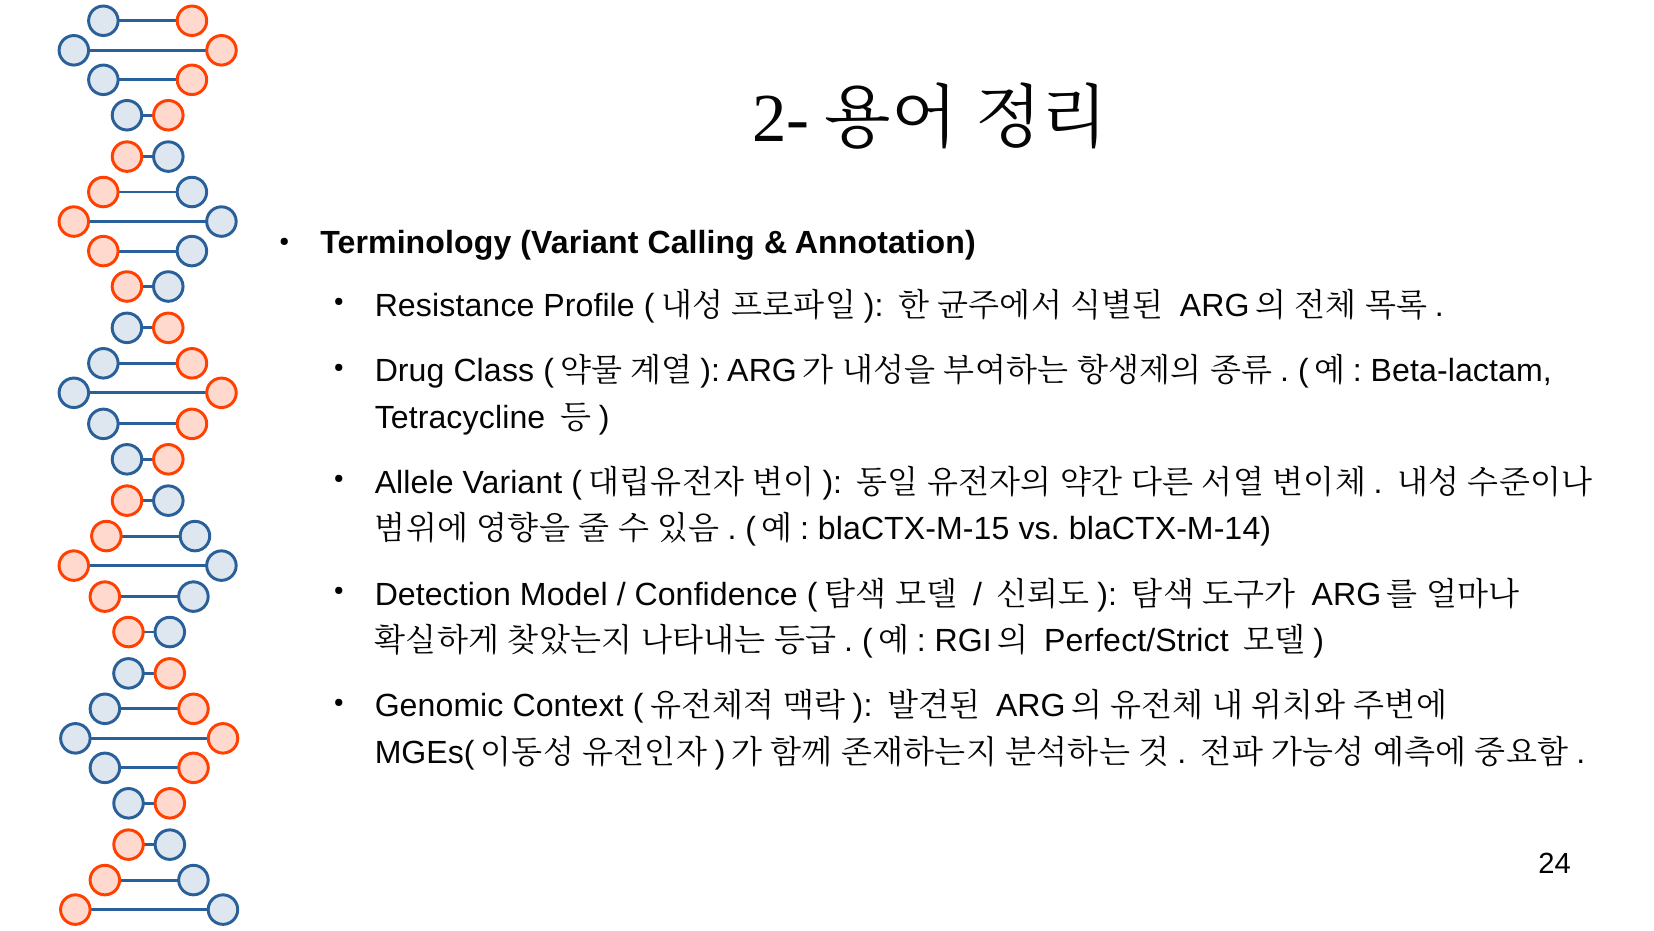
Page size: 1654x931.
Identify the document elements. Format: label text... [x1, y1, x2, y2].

title 2-용어 정리 [265, 35, 1595, 189]
list Terminology (Variant Calling & Annotation) Resistance Profile (내성 프로파일): 한 균주에서 식별된 ARG의 전체 목록. Drug Class (약물 계열): ARG가 내성을 부여하는 항생제의 종류. (예: Beta-lactam, Tetracycline 등) Allele Variant (대립유전자 변이): 동일 유전자의 약간 다른 서열 변이체. 내성 수준이나 범위에 영향을 줄 수 있음. (예: blaCTX-M-15 vs. blaCTX-M-14) Detection Model / Confidence (탐색 모델 / 신뢰도): 탐색 도구가 ARG를 얼마나 확실하게 찾았는지 나타내는 등급. (예: RGI의 Perfect/Strict 모델) Genomic Context (유전체적 맥락): 발견된 ARG의 유전체 내 위치와 주변에 MGEs(이동성 유전인자)가 함께 존재하는지 분석하는 것. 전파 가능성 예측에 중요함. [265, 224, 1595, 826]
